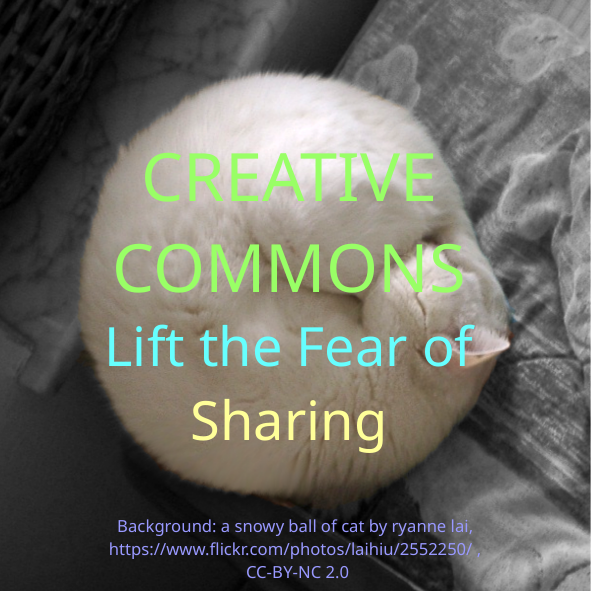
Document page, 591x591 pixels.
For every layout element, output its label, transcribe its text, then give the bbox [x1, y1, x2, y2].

subtitle Lift the Fear of Sharing [82, 307, 497, 459]
title CREATIVE COMMONS [82, 153, 497, 289]
text_box Background: a snowy ball of cat by ryanne lai, https://www.flickr.com/photos/laihiu/2552250/ , CC-BY-NC 2.0 [11, 514, 579, 585]
picture [0, 0, 591, 591]
